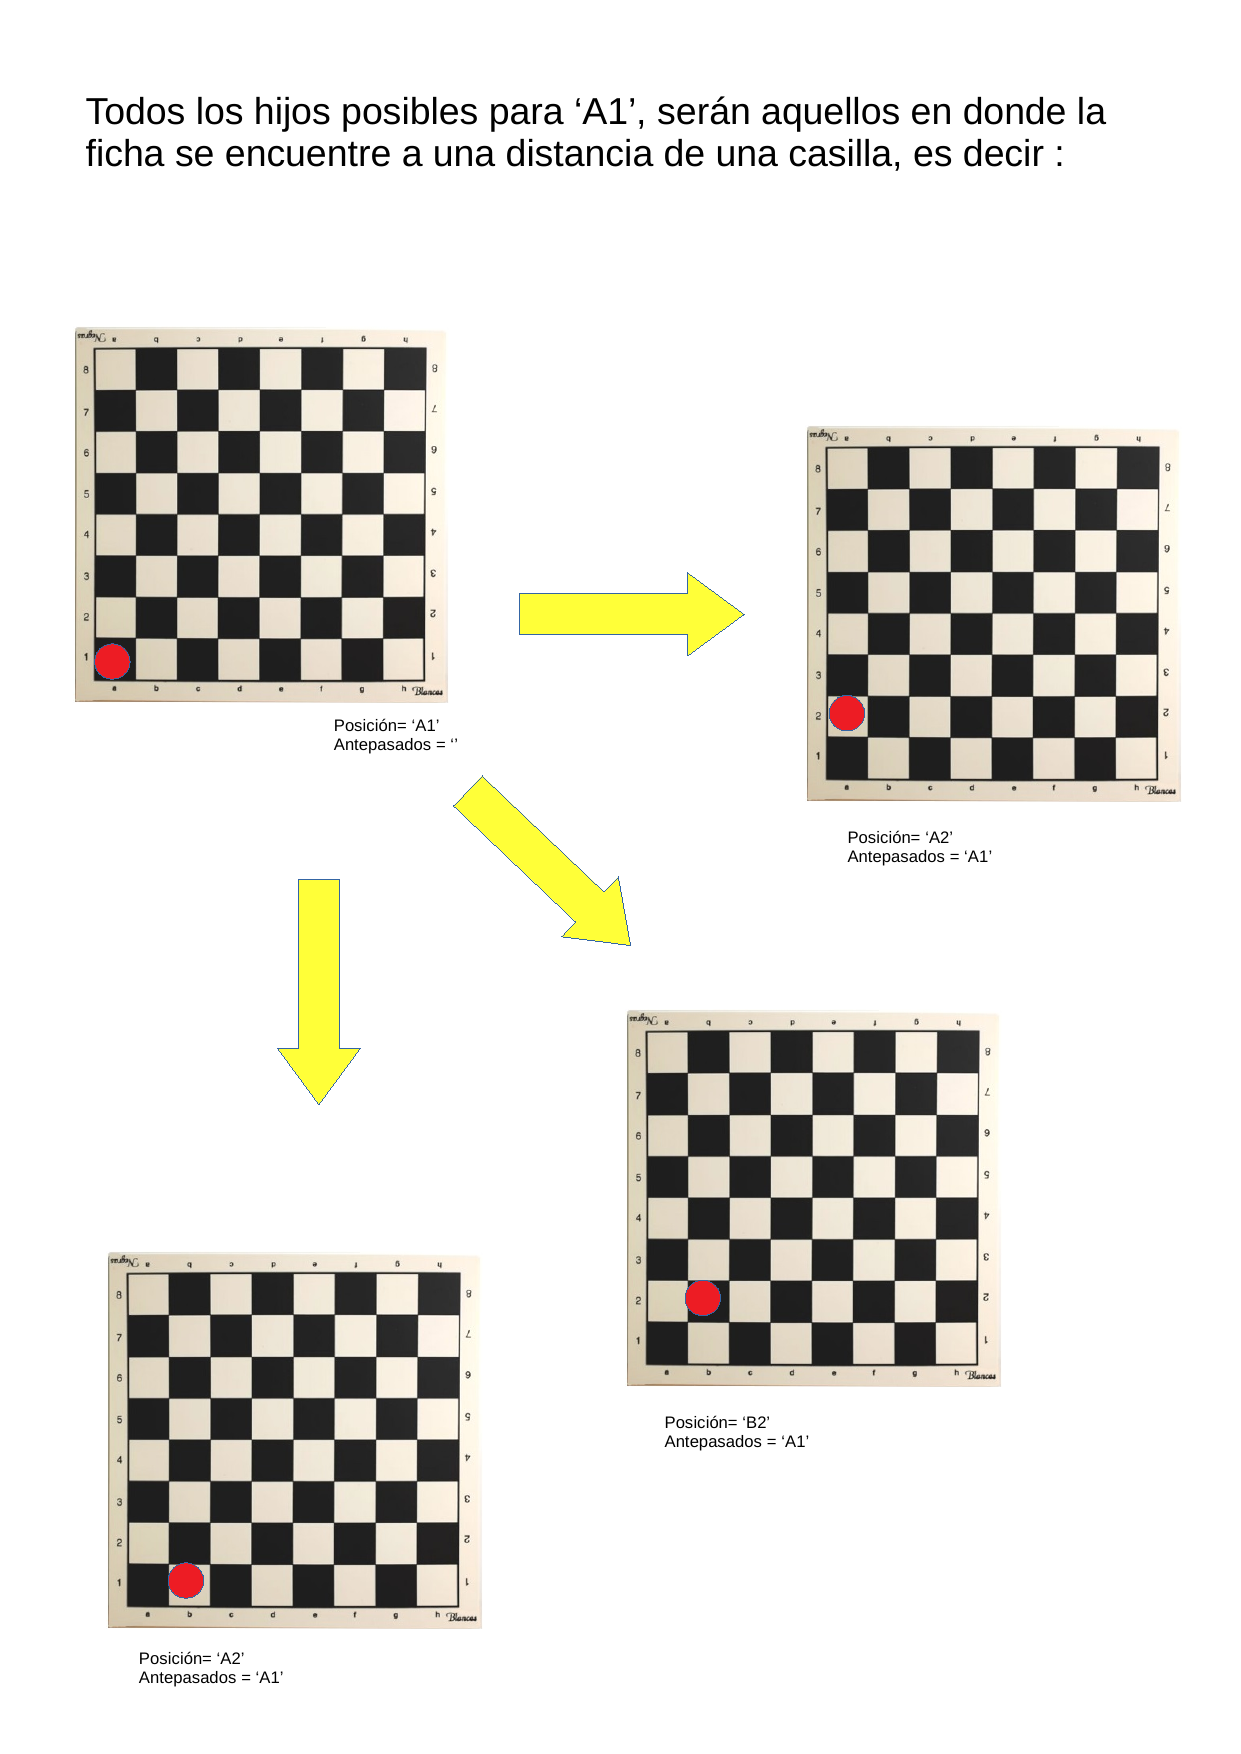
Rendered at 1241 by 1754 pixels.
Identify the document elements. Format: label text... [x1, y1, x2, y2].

text_box Posición= ‘A2’ Antepasados = ‘A1’ [832, 820, 1008, 874]
picture [106, 1251, 483, 1629]
text_box Posición= ‘B2’ Antepasados = ‘A1’ [649, 1405, 825, 1459]
text_box [453, 775, 631, 946]
text_box [829, 695, 865, 731]
picture [73, 326, 449, 703]
picture [625, 1009, 1002, 1387]
text_box [685, 1280, 721, 1316]
text_box [277, 879, 361, 1105]
text_box Posición= ‘A1’ Antepasados = ‘’ [319, 708, 474, 762]
text_box Posición= ‘A2’ Antepasados = ‘A1’ [124, 1641, 299, 1695]
text_box [94, 643, 131, 680]
text_box Todos los hijos posibles para ‘A1’, serán aquellos en donde la ficha se encuentre a una distancia de una casilla, es decir : [70, 82, 1182, 201]
text_box [168, 1562, 204, 1599]
text_box [519, 572, 745, 656]
picture [805, 425, 1182, 802]
